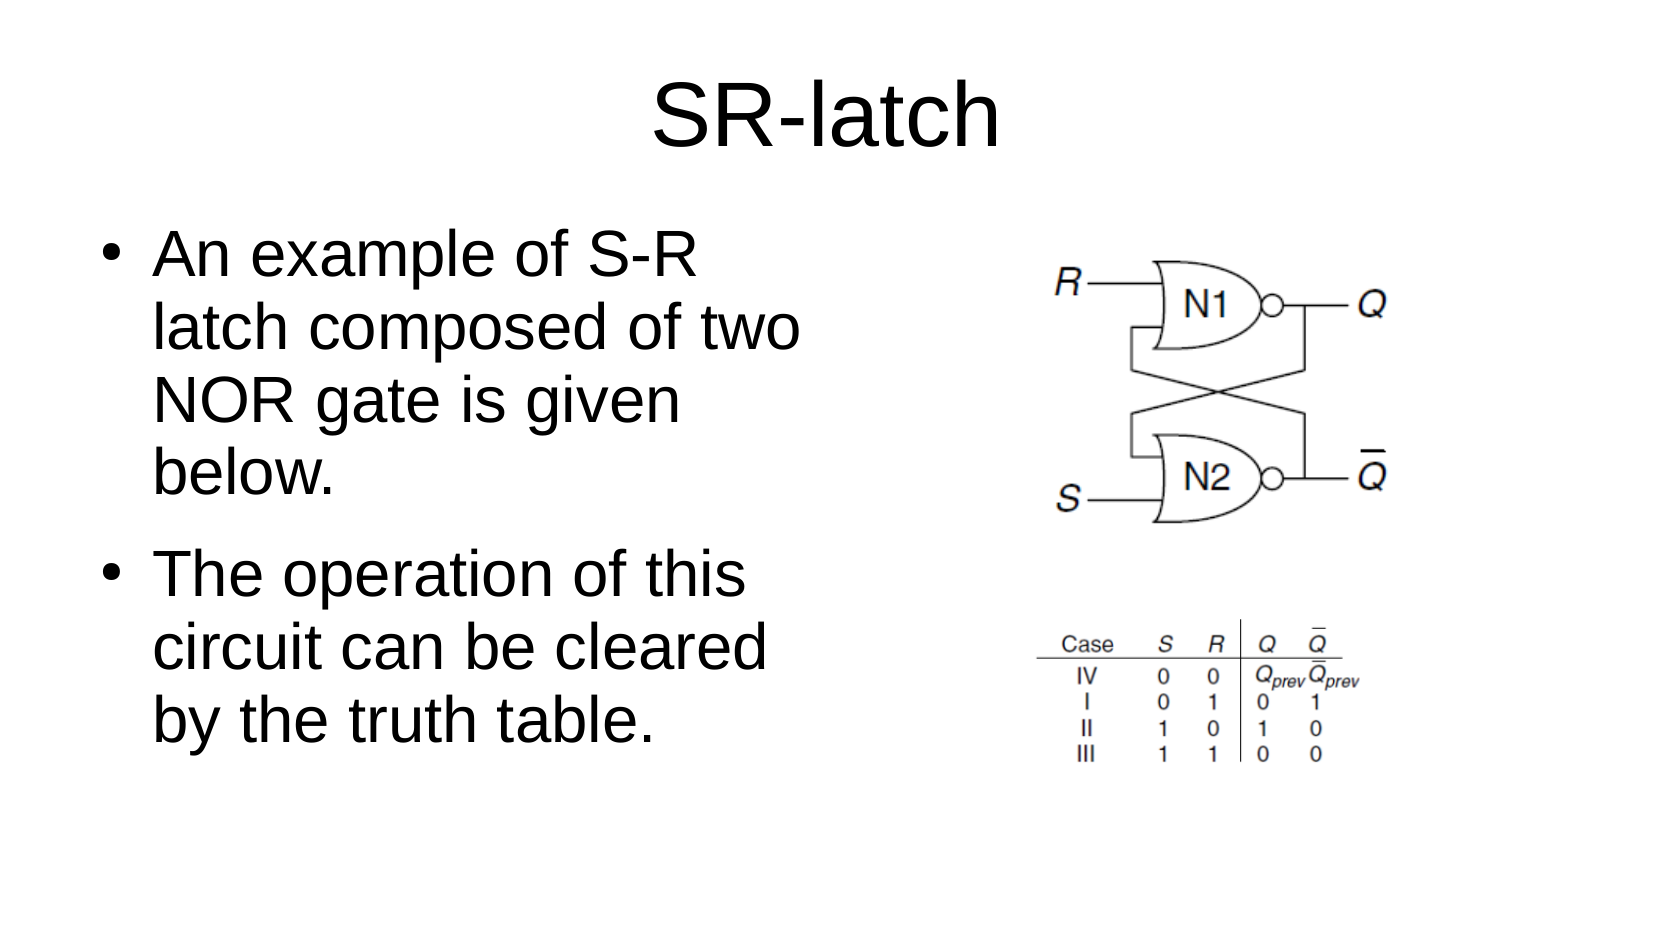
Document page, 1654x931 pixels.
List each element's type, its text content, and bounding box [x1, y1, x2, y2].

list An example of S-R latch composed of two NOR gate is given below. The operation of this circuit can be cleared by the truth table. [82, 217, 826, 758]
title SR-latch [82, 37, 1571, 193]
picture [1011, 239, 1441, 550]
picture [990, 554, 1441, 842]
